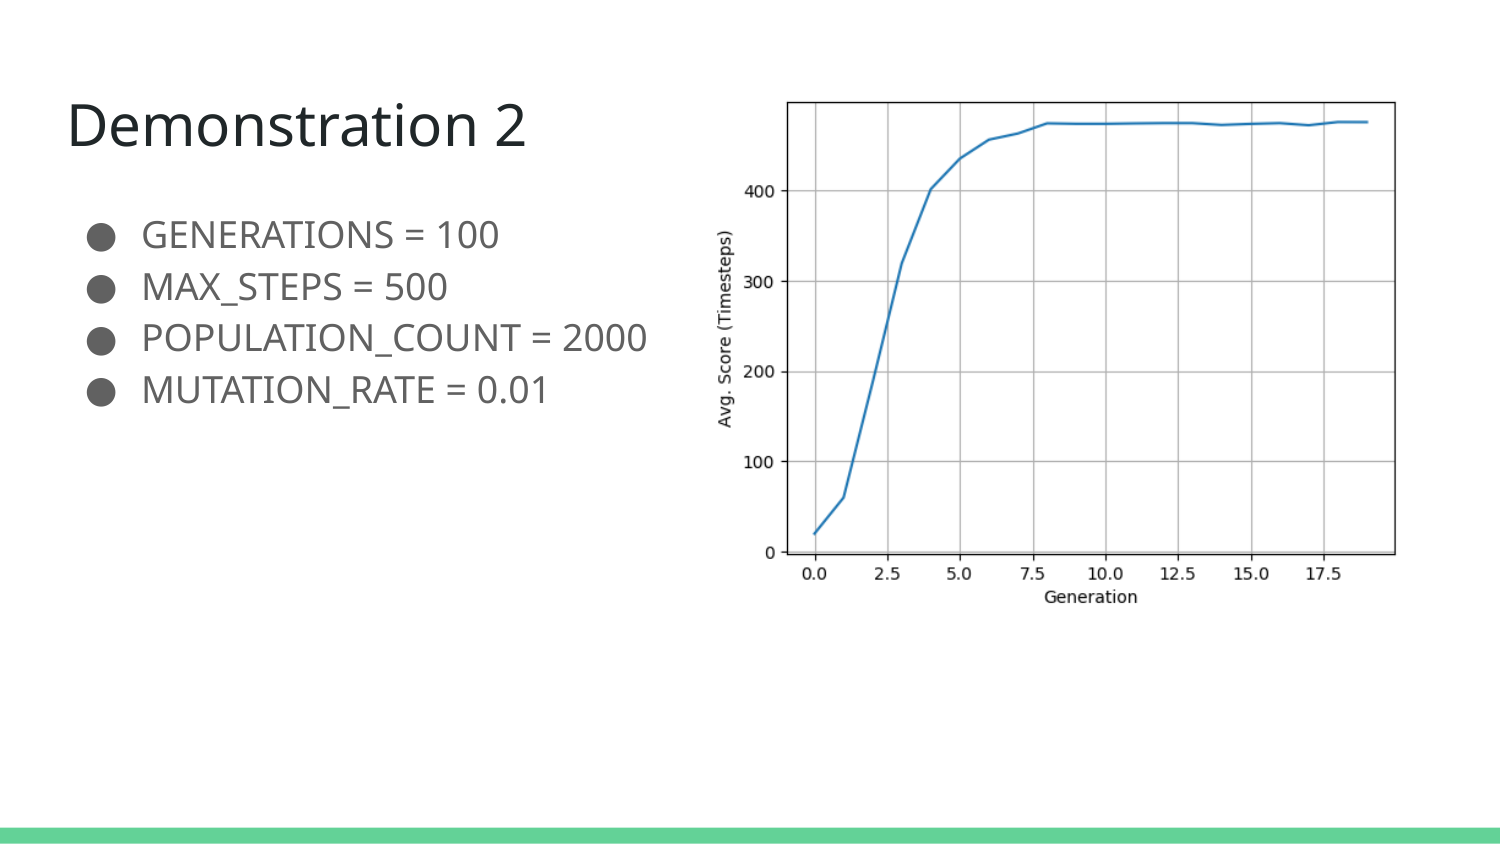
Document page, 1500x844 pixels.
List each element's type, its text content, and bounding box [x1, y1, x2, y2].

list GENERATIONS = 100 MAX_STEPS = 500 POPULATION_COUNT = 2000 MUTATION_RATE = 0.01 [51, 189, 1449, 750]
title Demonstration 2 [51, 72, 689, 167]
picture [689, 31, 1473, 619]
